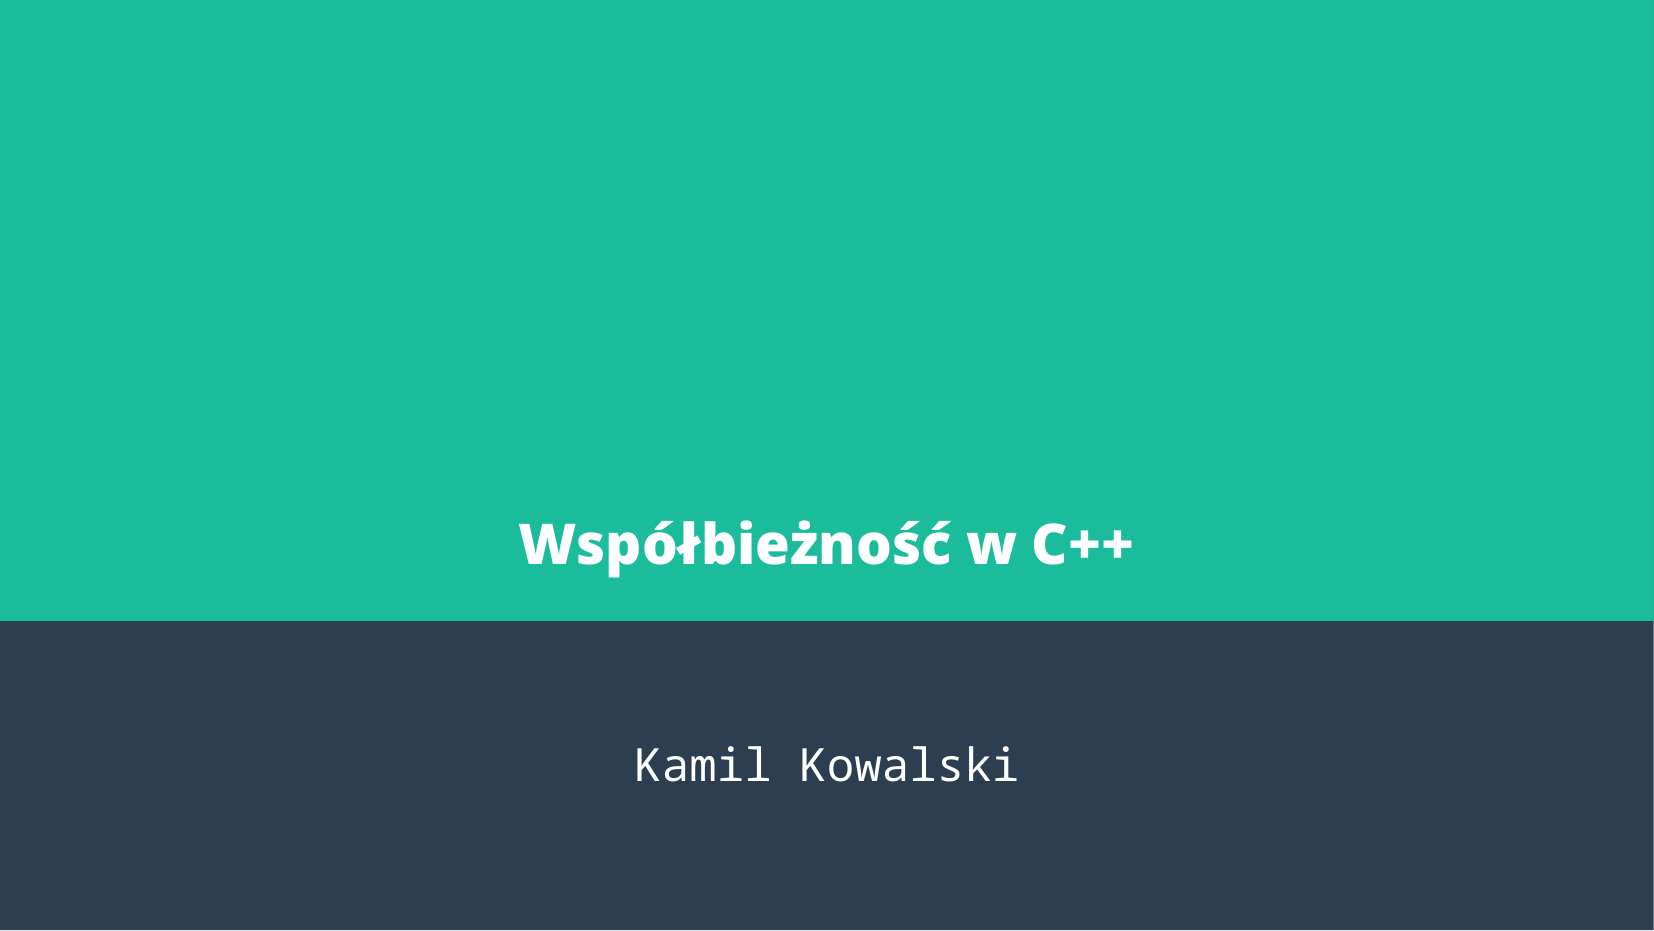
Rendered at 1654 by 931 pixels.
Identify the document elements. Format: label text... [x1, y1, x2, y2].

subtitle Kamil Kowalski [59, 642, 1595, 886]
title Współbieżność w C++ [59, 463, 1595, 585]
